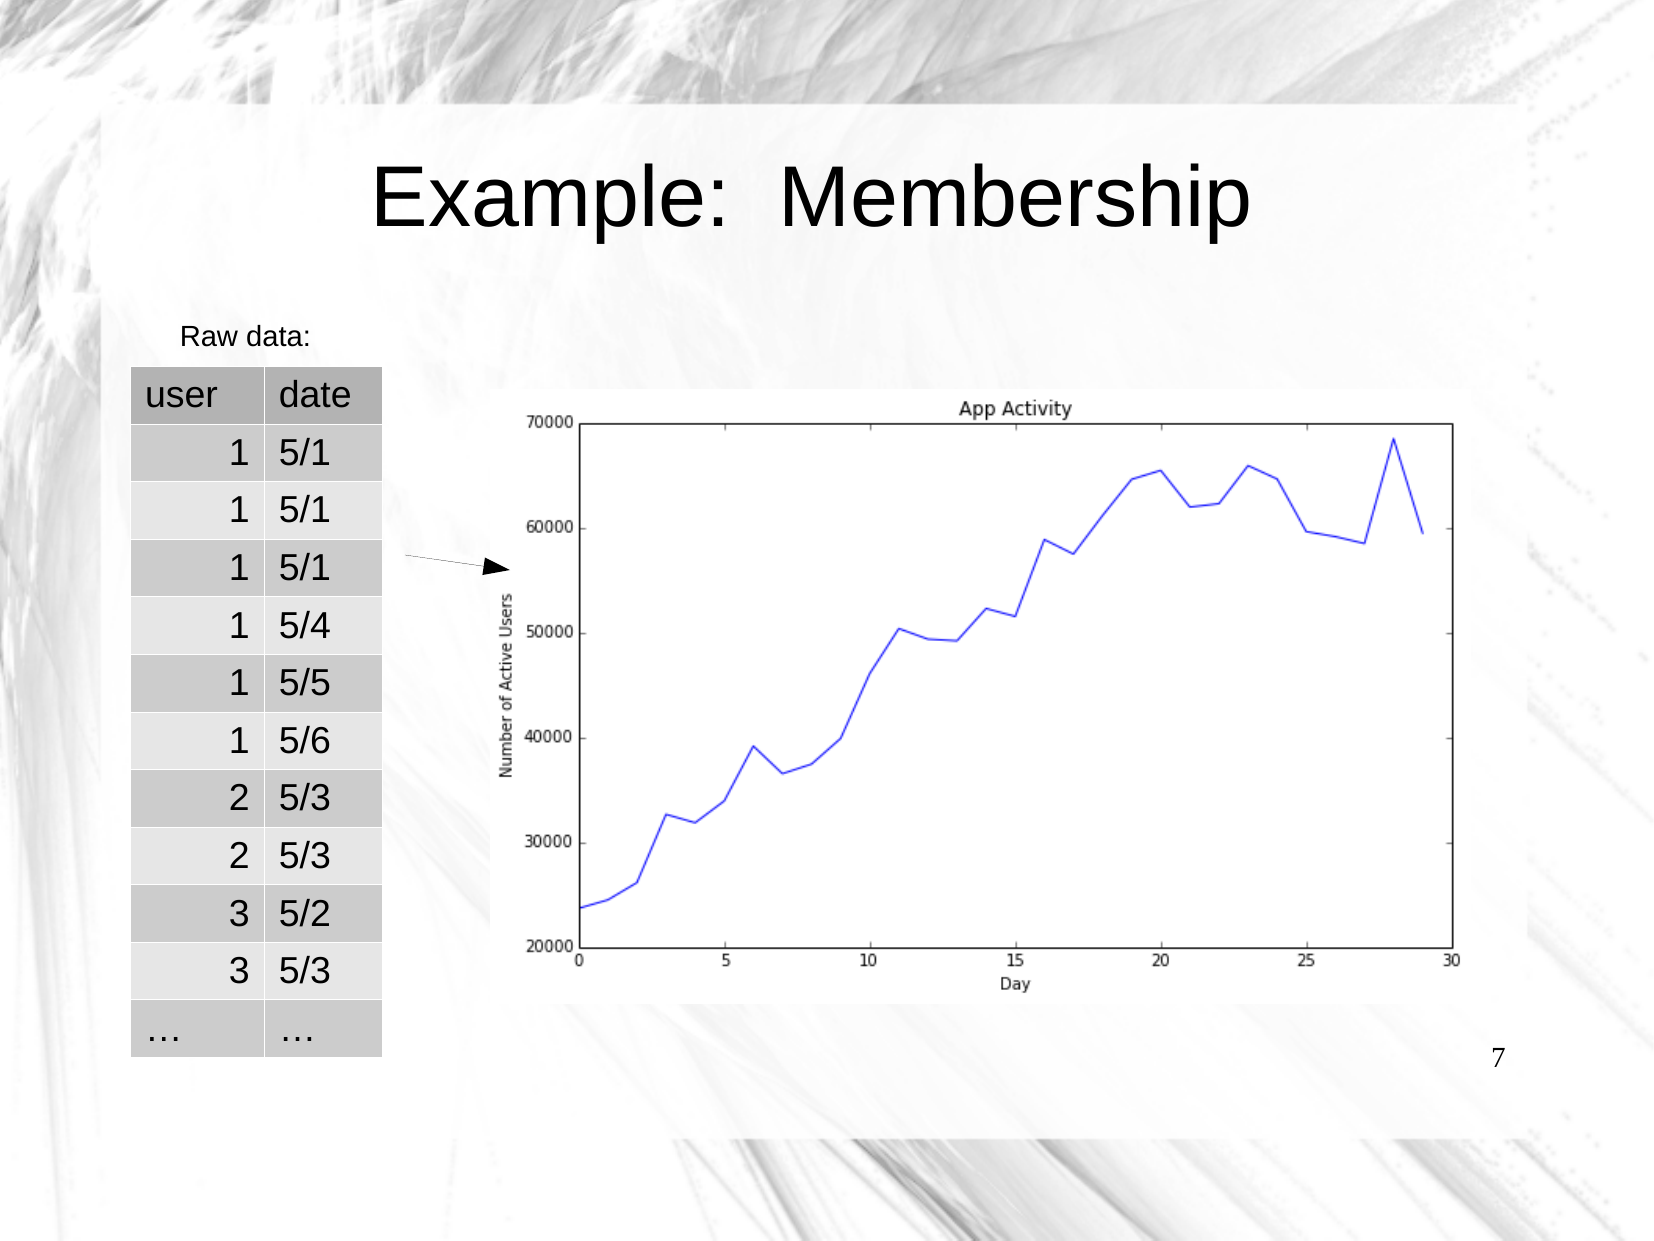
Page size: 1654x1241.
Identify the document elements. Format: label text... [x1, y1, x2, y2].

picture [0, 0, 1654, 1241]
table_cell 1 [131, 597, 264, 654]
table_cell 5/4 [265, 597, 382, 654]
table_cell 5/3 [265, 943, 382, 999]
table_cell 3 [131, 885, 264, 942]
text_box Raw data: [165, 312, 327, 361]
table_header date [265, 367, 382, 424]
table_cell 1 [131, 540, 264, 596]
table_cell 1 [131, 482, 264, 539]
table_header user [131, 367, 264, 424]
table_cell 5/1 [265, 425, 382, 481]
table_cell … [265, 1000, 382, 1057]
table_cell 1 [131, 713, 264, 769]
table_cell 5/3 [265, 828, 382, 884]
table_cell 5/5 [265, 655, 382, 712]
table_cell 5/3 [265, 770, 382, 827]
table_cell 2 [131, 828, 264, 884]
table_cell 3 [131, 943, 264, 999]
table_cell 1 [131, 425, 264, 481]
table_cell 2 [131, 770, 264, 827]
table_cell 5/1 [265, 482, 382, 539]
table_cell 5/2 [265, 885, 382, 942]
table_cell … [131, 1000, 264, 1057]
table_cell 5/6 [265, 713, 382, 769]
title Example: Membership [118, 112, 1506, 281]
table_cell 5/1 [265, 540, 382, 596]
table_cell 1 [131, 655, 264, 712]
